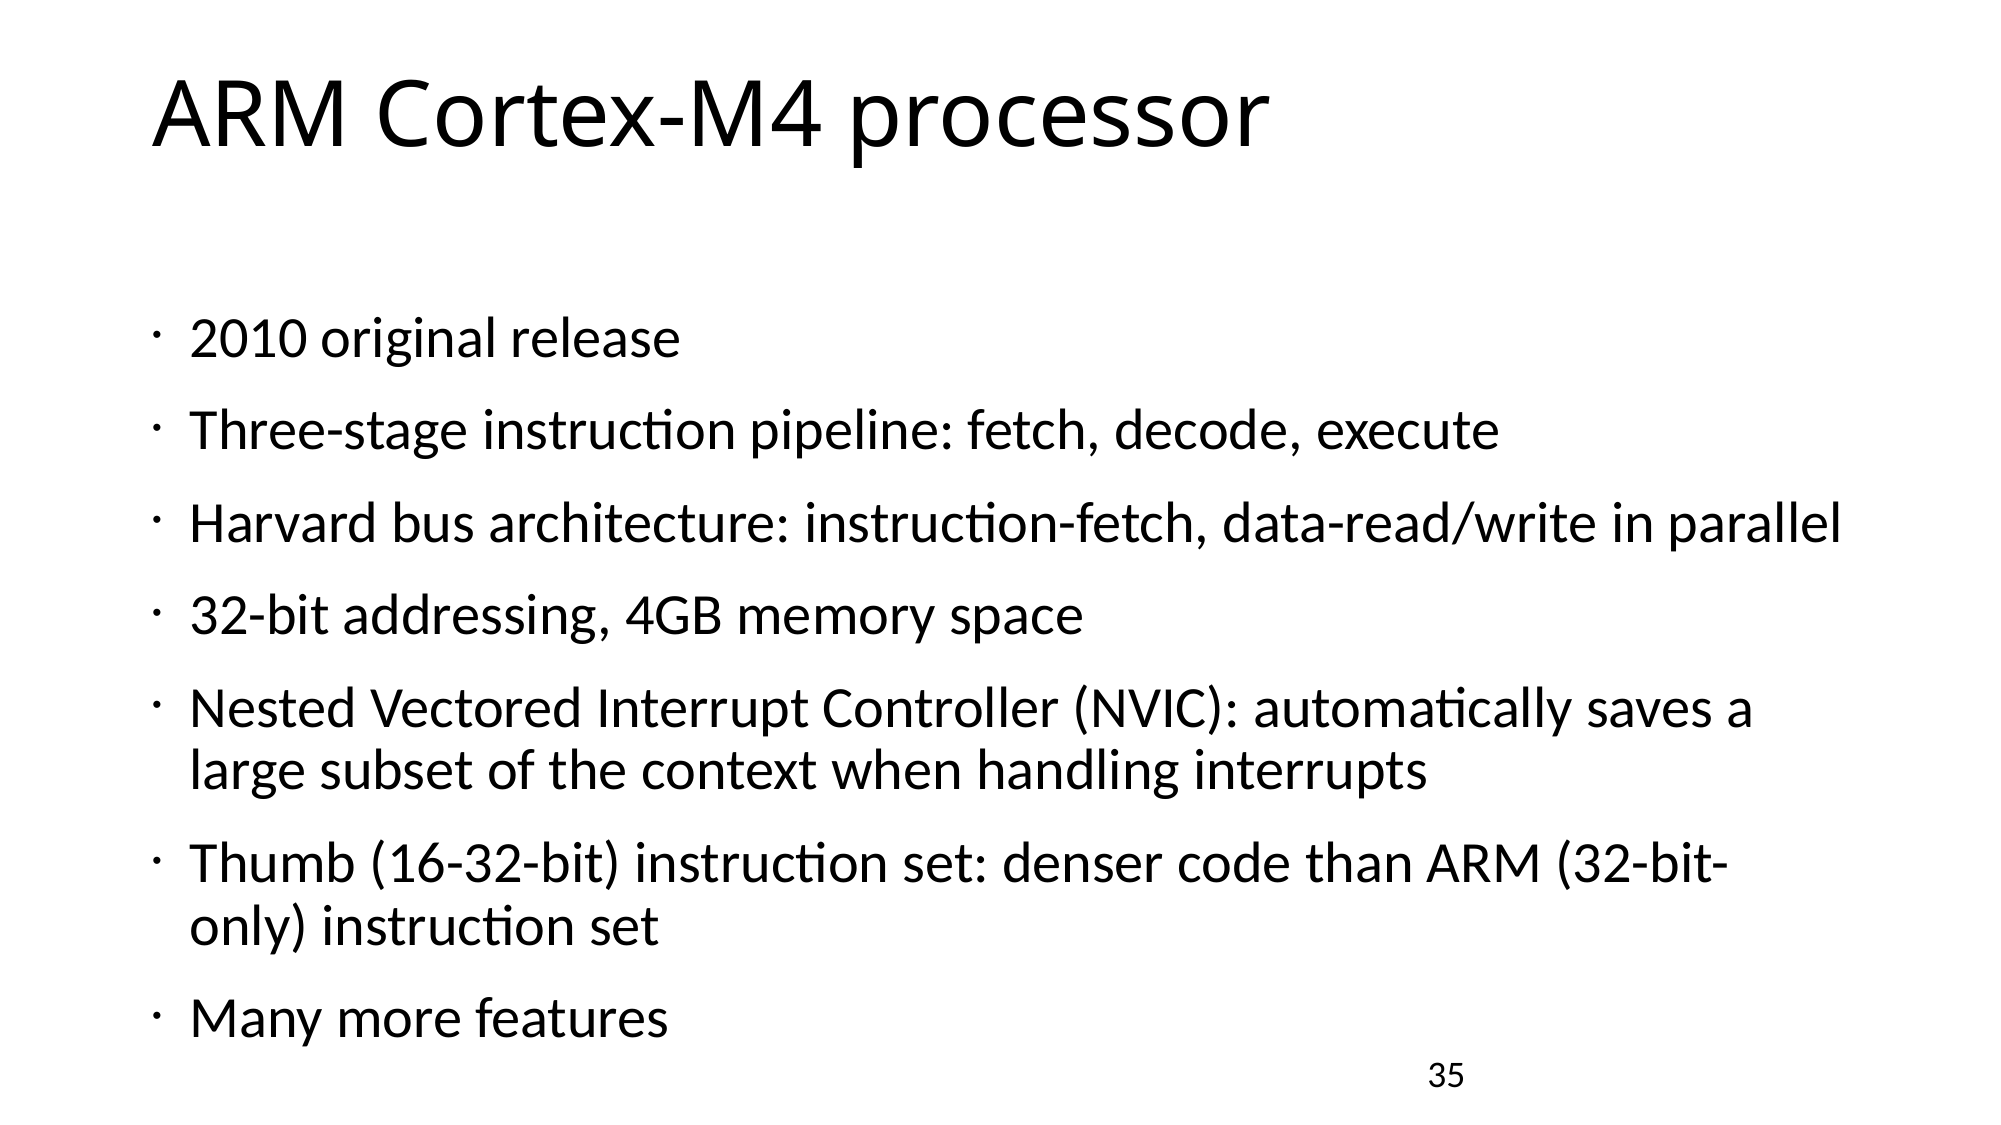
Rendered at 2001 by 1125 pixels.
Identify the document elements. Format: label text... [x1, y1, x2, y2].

slide_number <number> [1412, 1042, 1863, 1103]
list 2010 original release Three-stage instruction pipeline: fetch, decode, execute Harvard bus architecture: instruction-fetch, data-read/write in parallel 32-bit addressing, 4GB memory space Nested Vectored Interrupt Controller (NVIC): automatically saves a large subset of the context when handling interrupts Thumb (16-32-bit) instruction set: denser code than ARM (32-bit-only) instruction set Many more features [137, 299, 1863, 1014]
title ARM Cortex-M4 processor [137, 59, 1863, 278]
